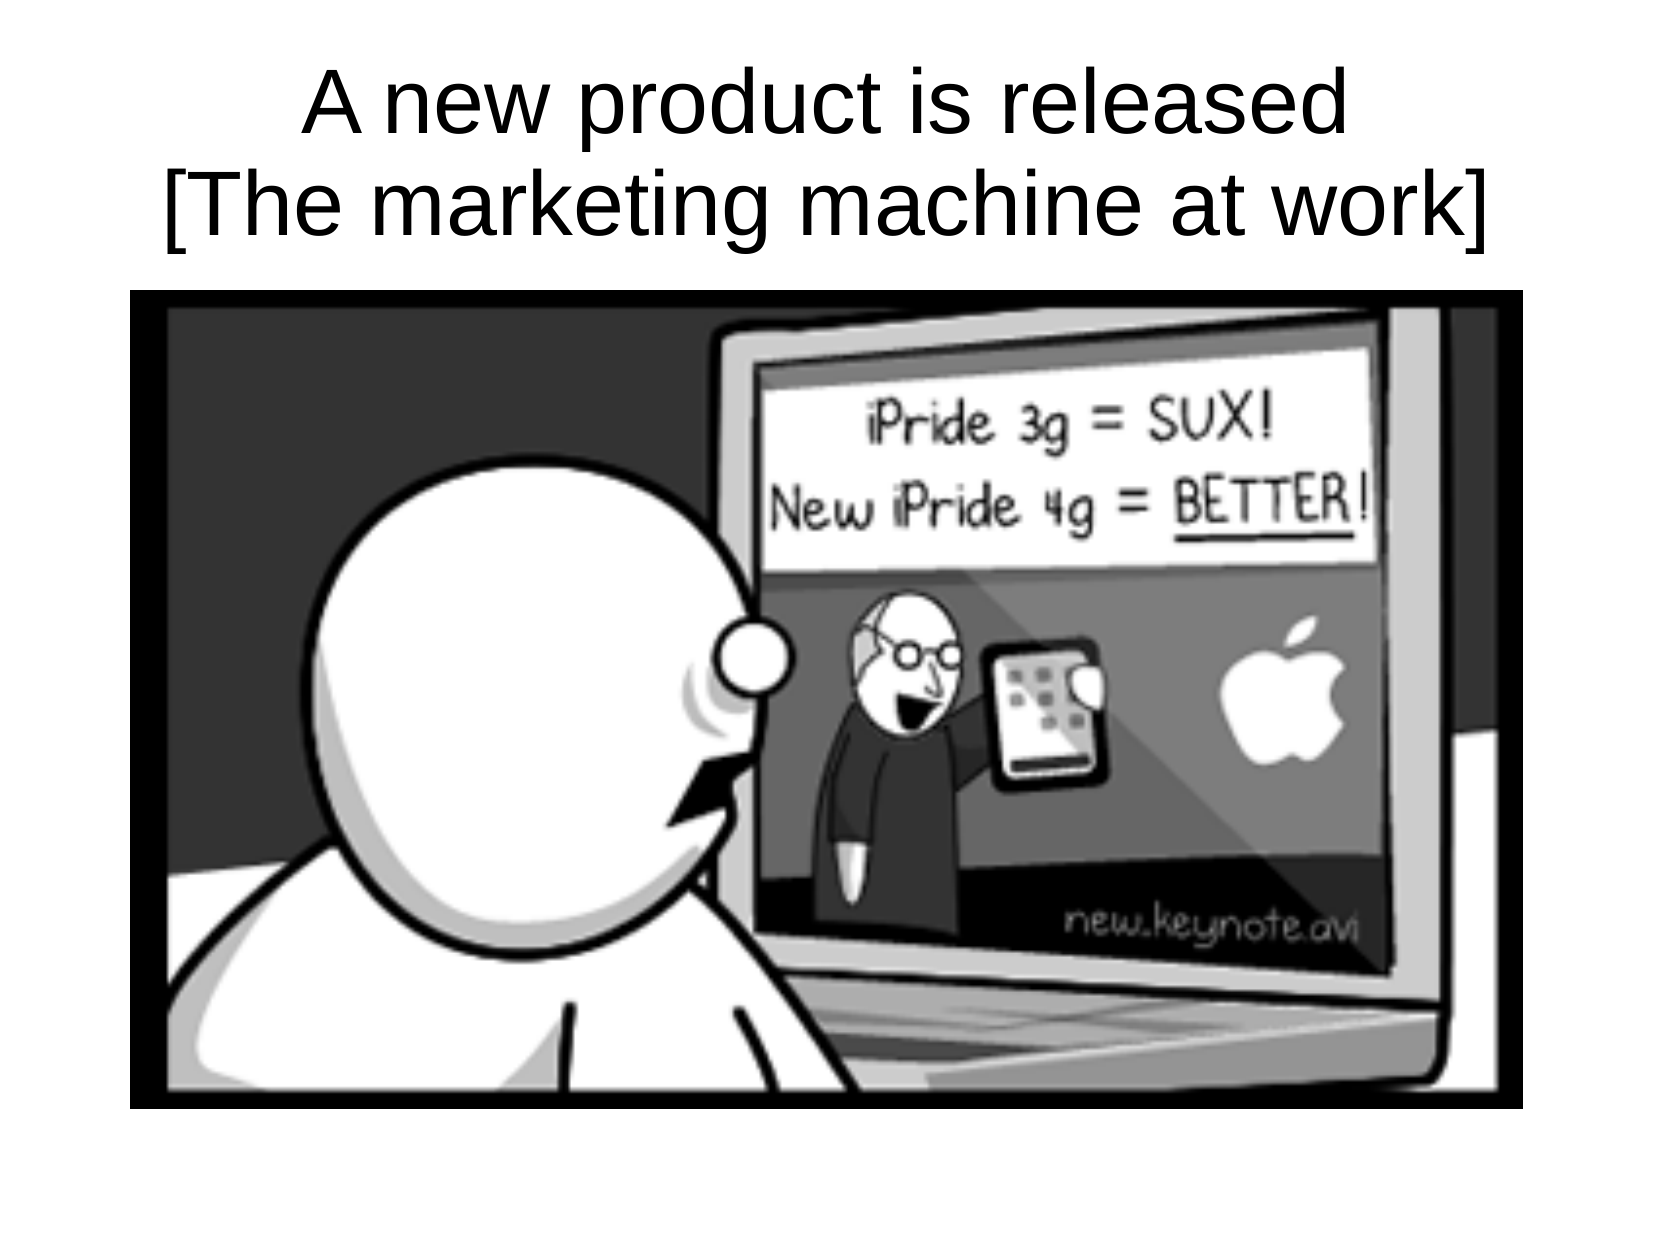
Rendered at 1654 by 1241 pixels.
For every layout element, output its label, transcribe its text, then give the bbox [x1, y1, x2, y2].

title A new product is released [The marketing machine at work] [82, 49, 1571, 257]
picture [130, 290, 1523, 1109]
